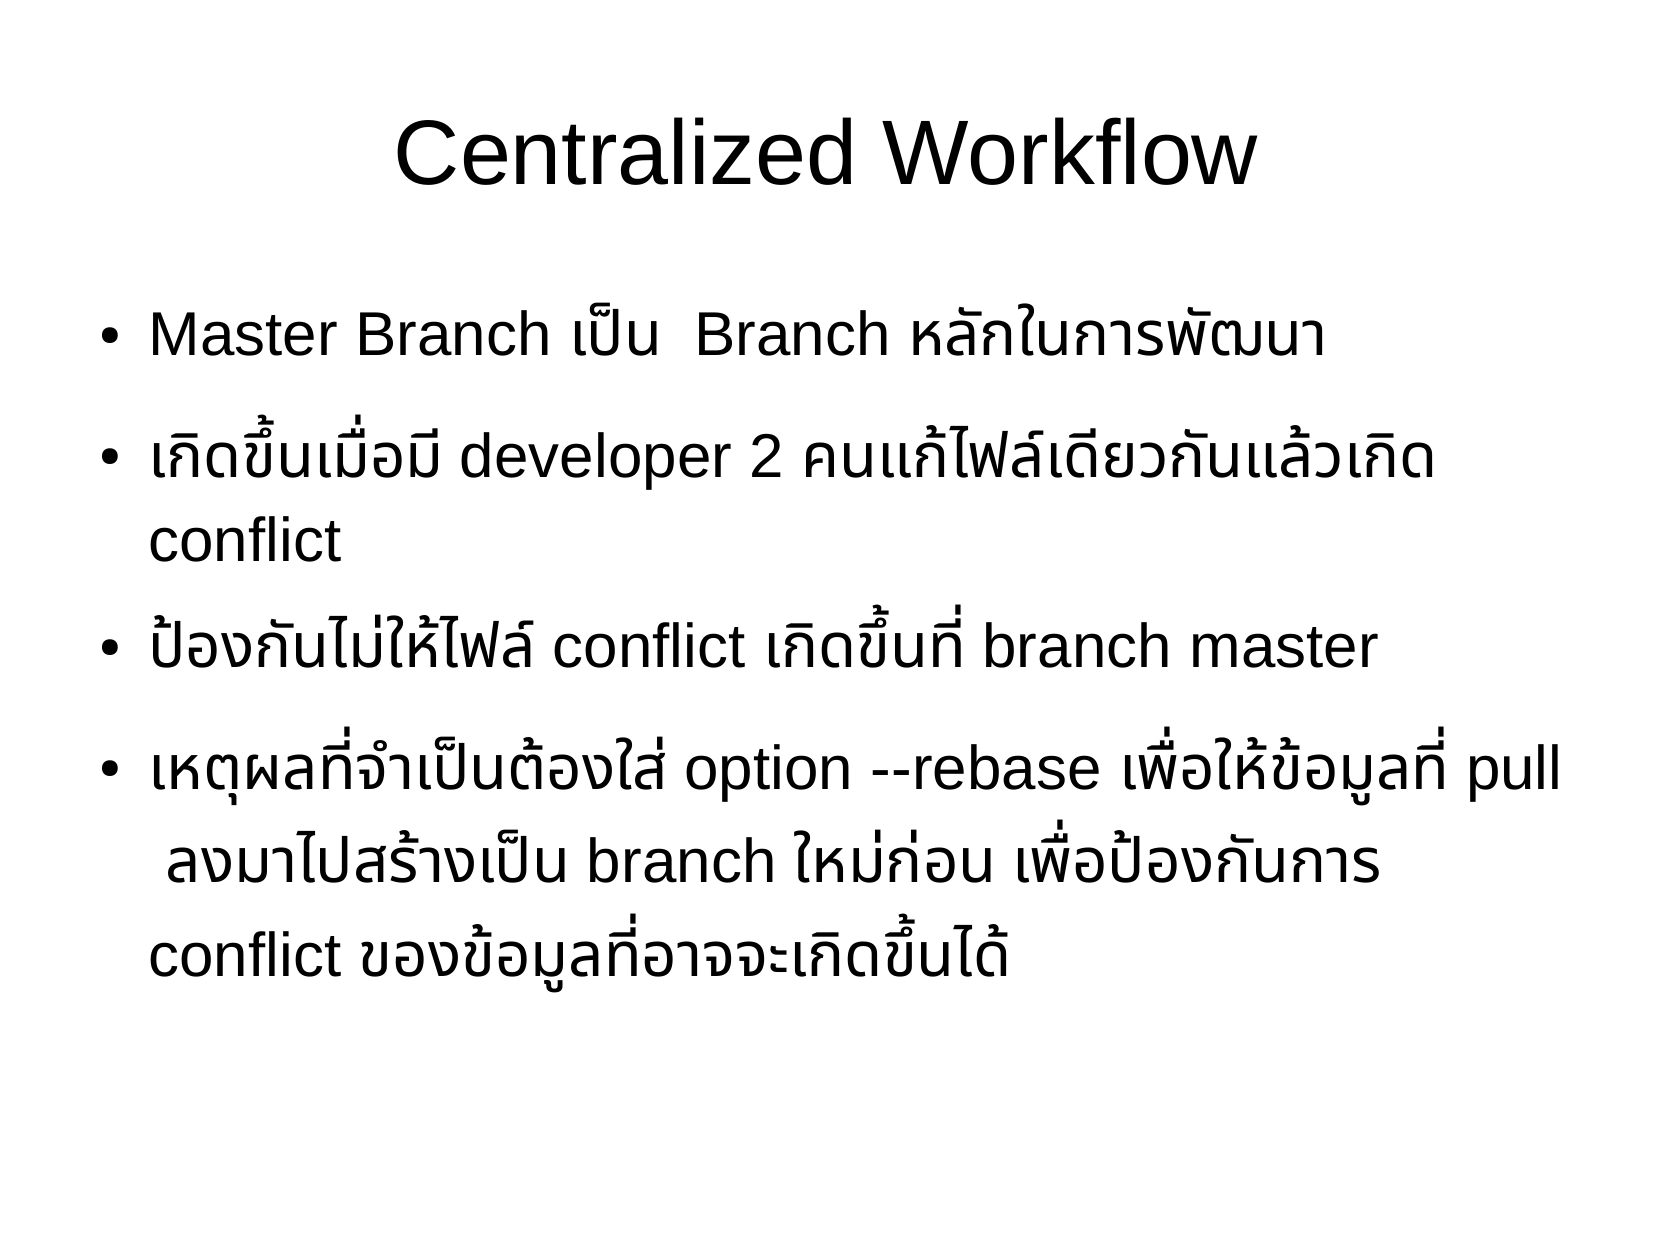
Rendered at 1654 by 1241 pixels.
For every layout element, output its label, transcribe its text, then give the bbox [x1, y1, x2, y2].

title Centralized Workflow [82, 49, 1571, 257]
list Master Branch เป็น Branch หลักในการพัฒนา เกิดขึ้นเมื่อมี developer 2 คนแก้ไฟล์เดียวกันแล้วเกิด conflict ป้องกันไม่ให้ไฟล์ conflict เกิดขึ้นที่ branch master เหตุผลที่จำเป็นต้องใส่ option --rebase เพื่อให้ข้อมูลที่ pull ลงมาไปสร้างเป็น branch ใหม่ก่อน เพื่อป้องกันการ conflict ของข้อมูลที่อาจจะเกิดขึ้นได้ [82, 290, 1571, 1010]
